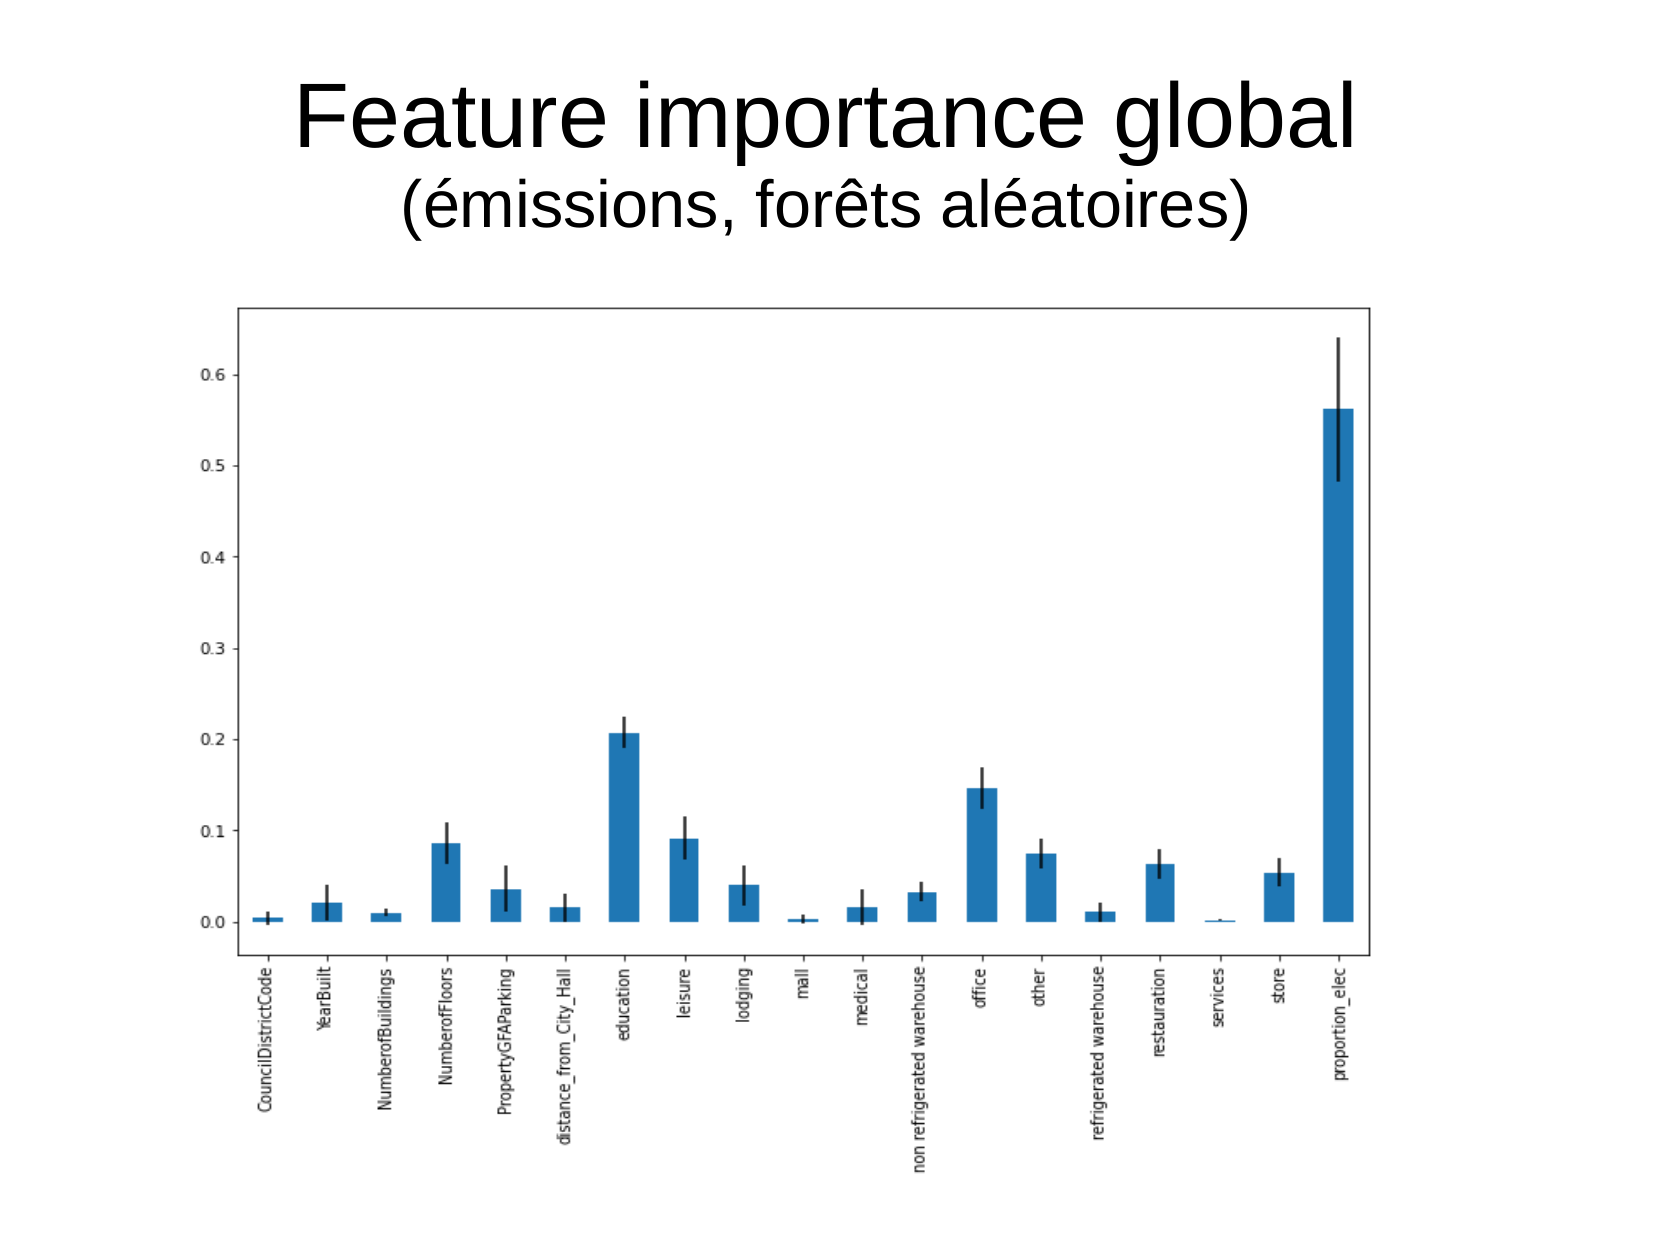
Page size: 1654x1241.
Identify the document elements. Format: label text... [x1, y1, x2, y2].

title Feature importance global (émissions, forêts aléatoires) [82, 49, 1571, 257]
picture [177, 290, 1418, 1193]
